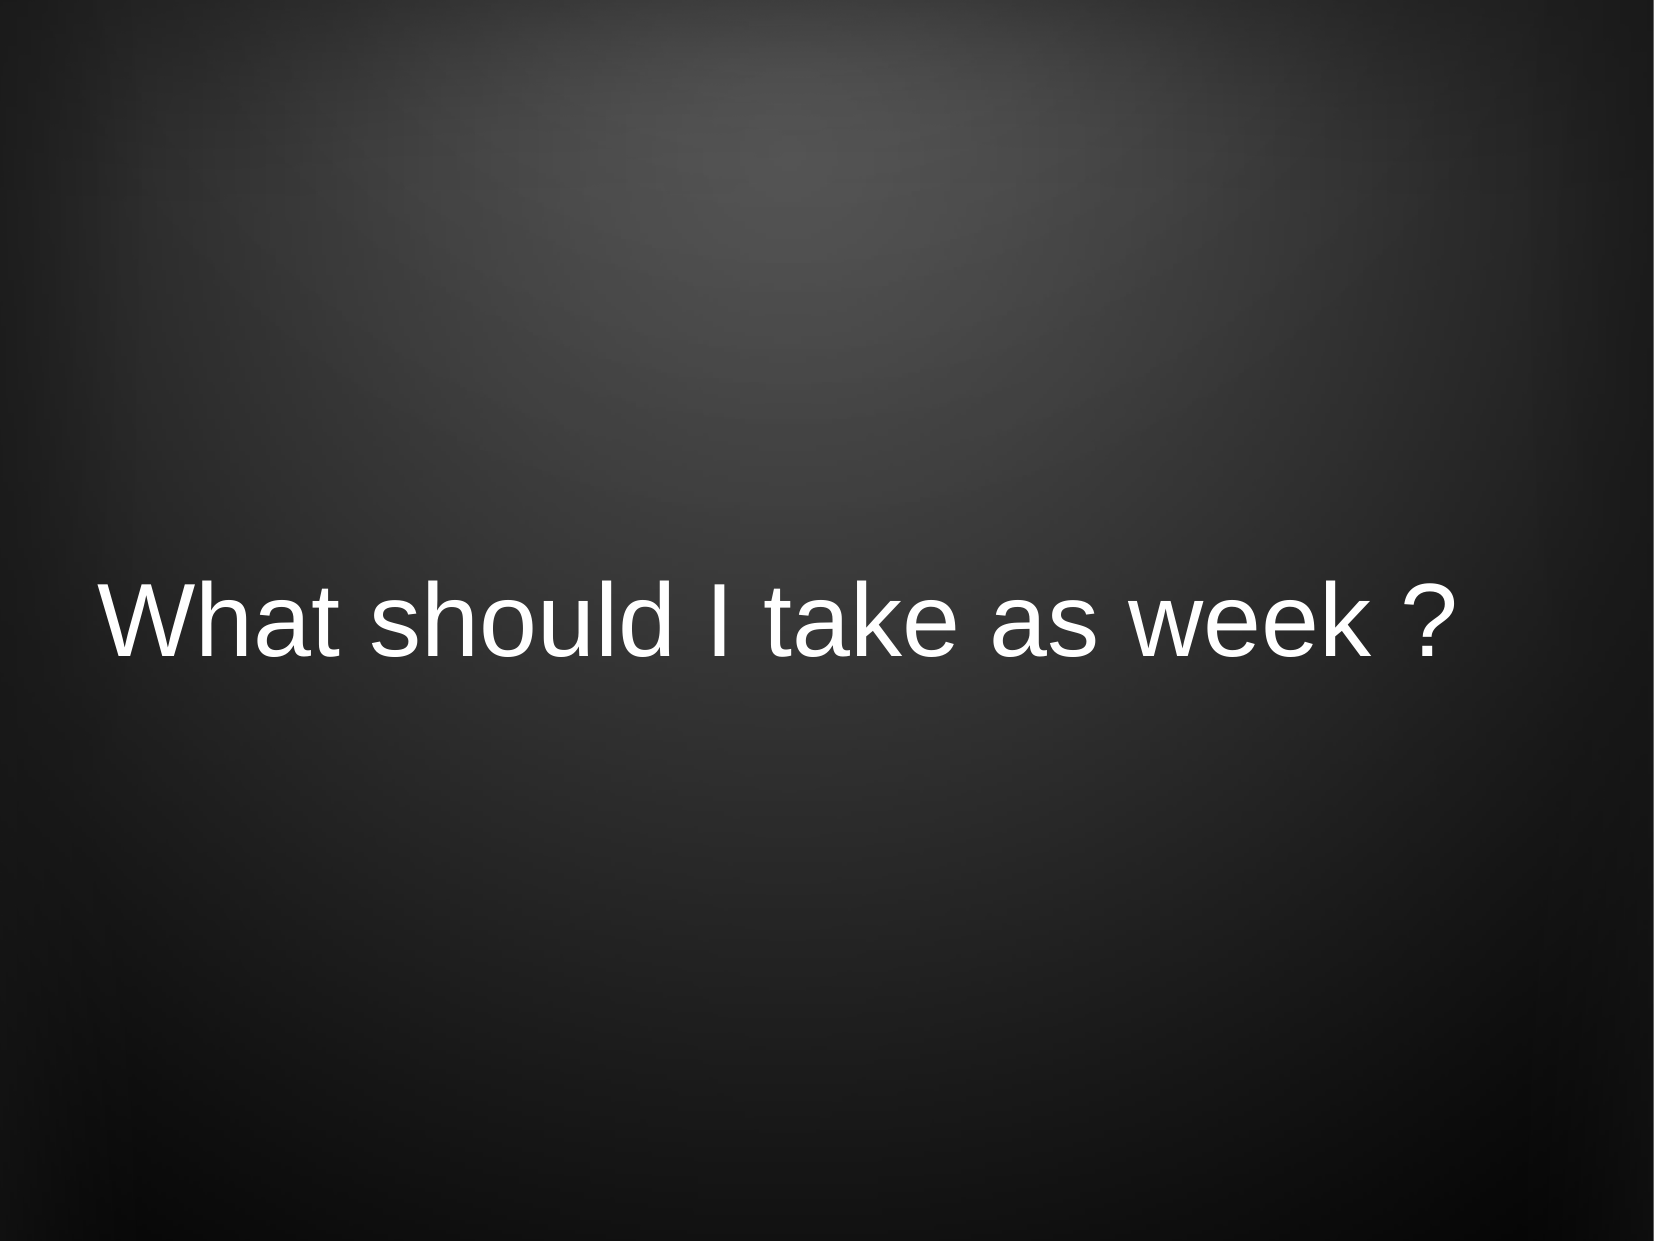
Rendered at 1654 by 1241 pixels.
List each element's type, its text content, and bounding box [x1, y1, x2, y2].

text_box What should I take as week ? [82, 555, 1536, 687]
picture [0, 0, 1654, 1241]
